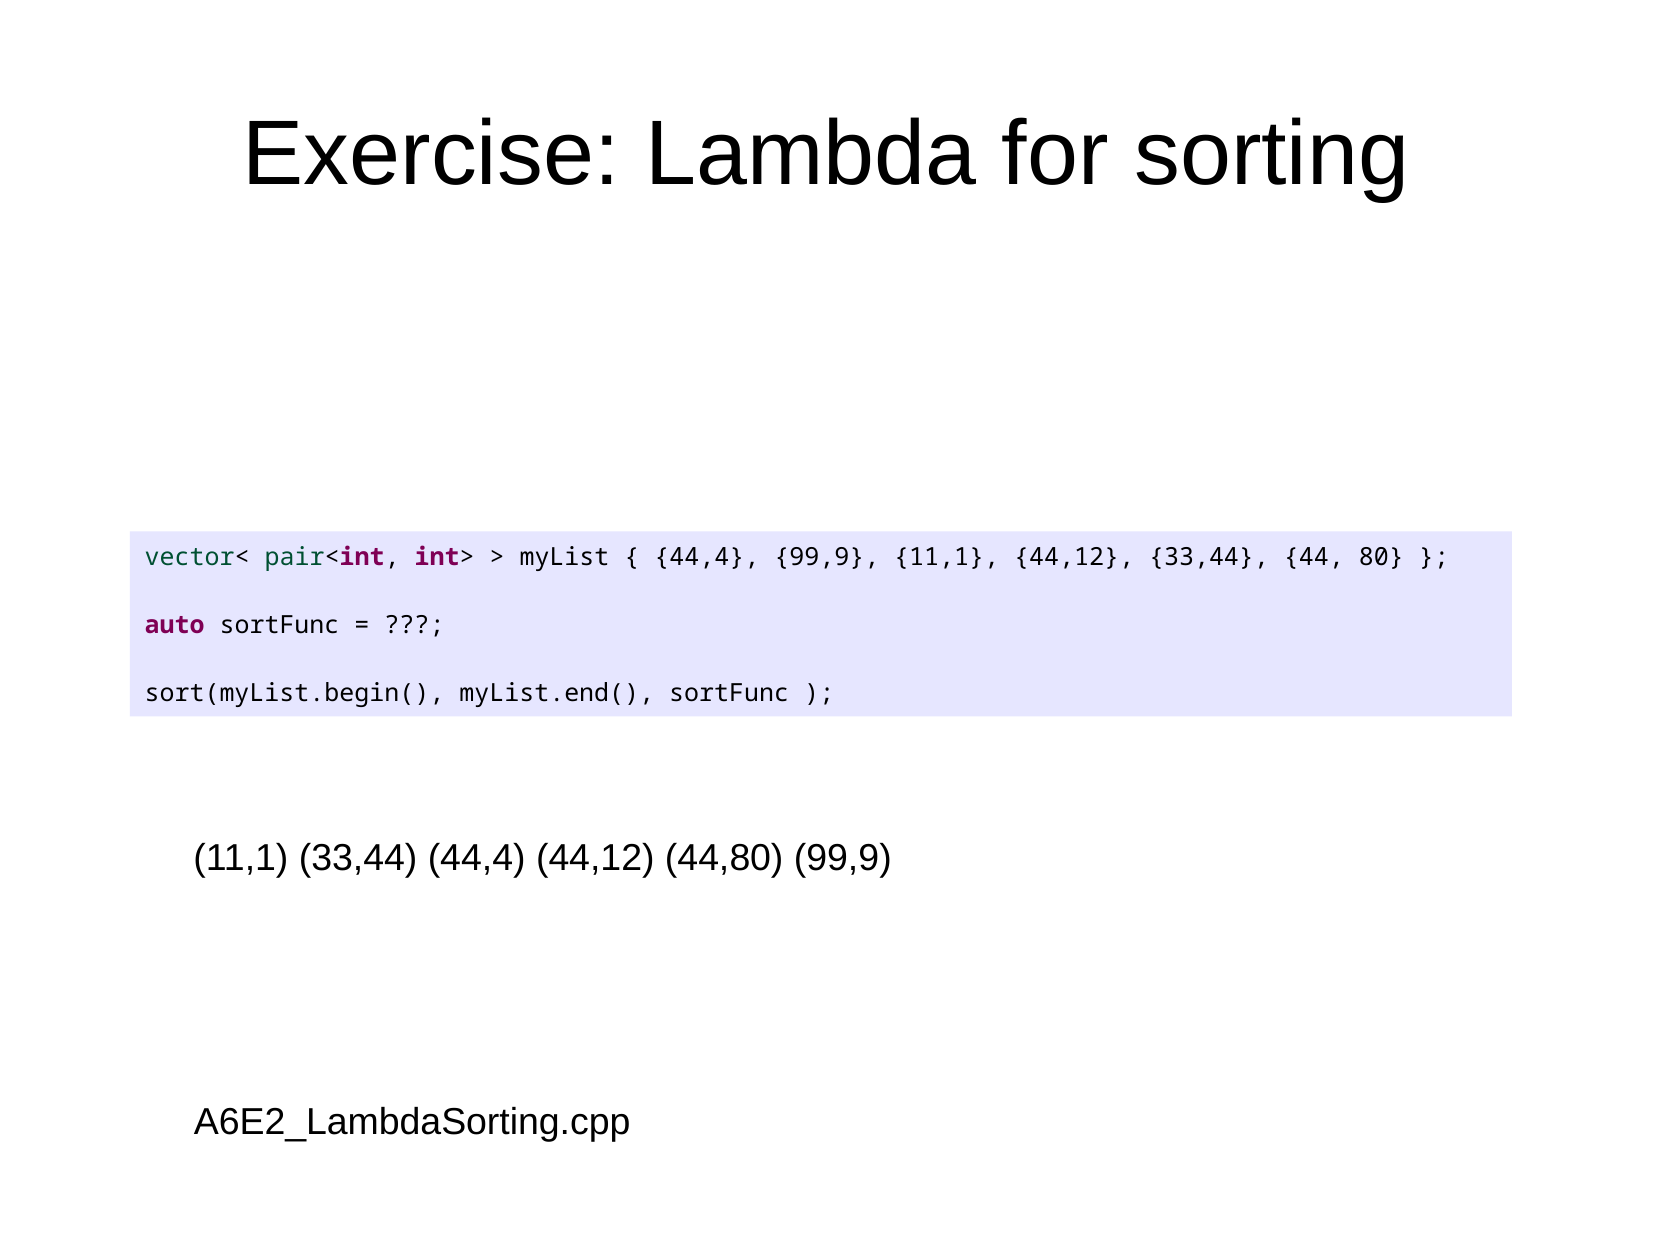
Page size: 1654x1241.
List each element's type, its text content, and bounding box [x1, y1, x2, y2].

text_box (11,1) (33,44) (44,4) (44,12) (44,80) (99,9) [178, 828, 910, 886]
text_box A6E2_LambdaSorting.cpp [179, 1093, 646, 1151]
text_box vector< pair<int, int> > myList { {44,4}, {99,9}, {11,1}, {44,12}, {33,44}, {44, 80} }; auto sortFunc = ???; sort(myList.begin(), myList.end(), sortFunc ); [129, 531, 1512, 709]
title Exercise: Lambda for sorting [82, 49, 1571, 257]
